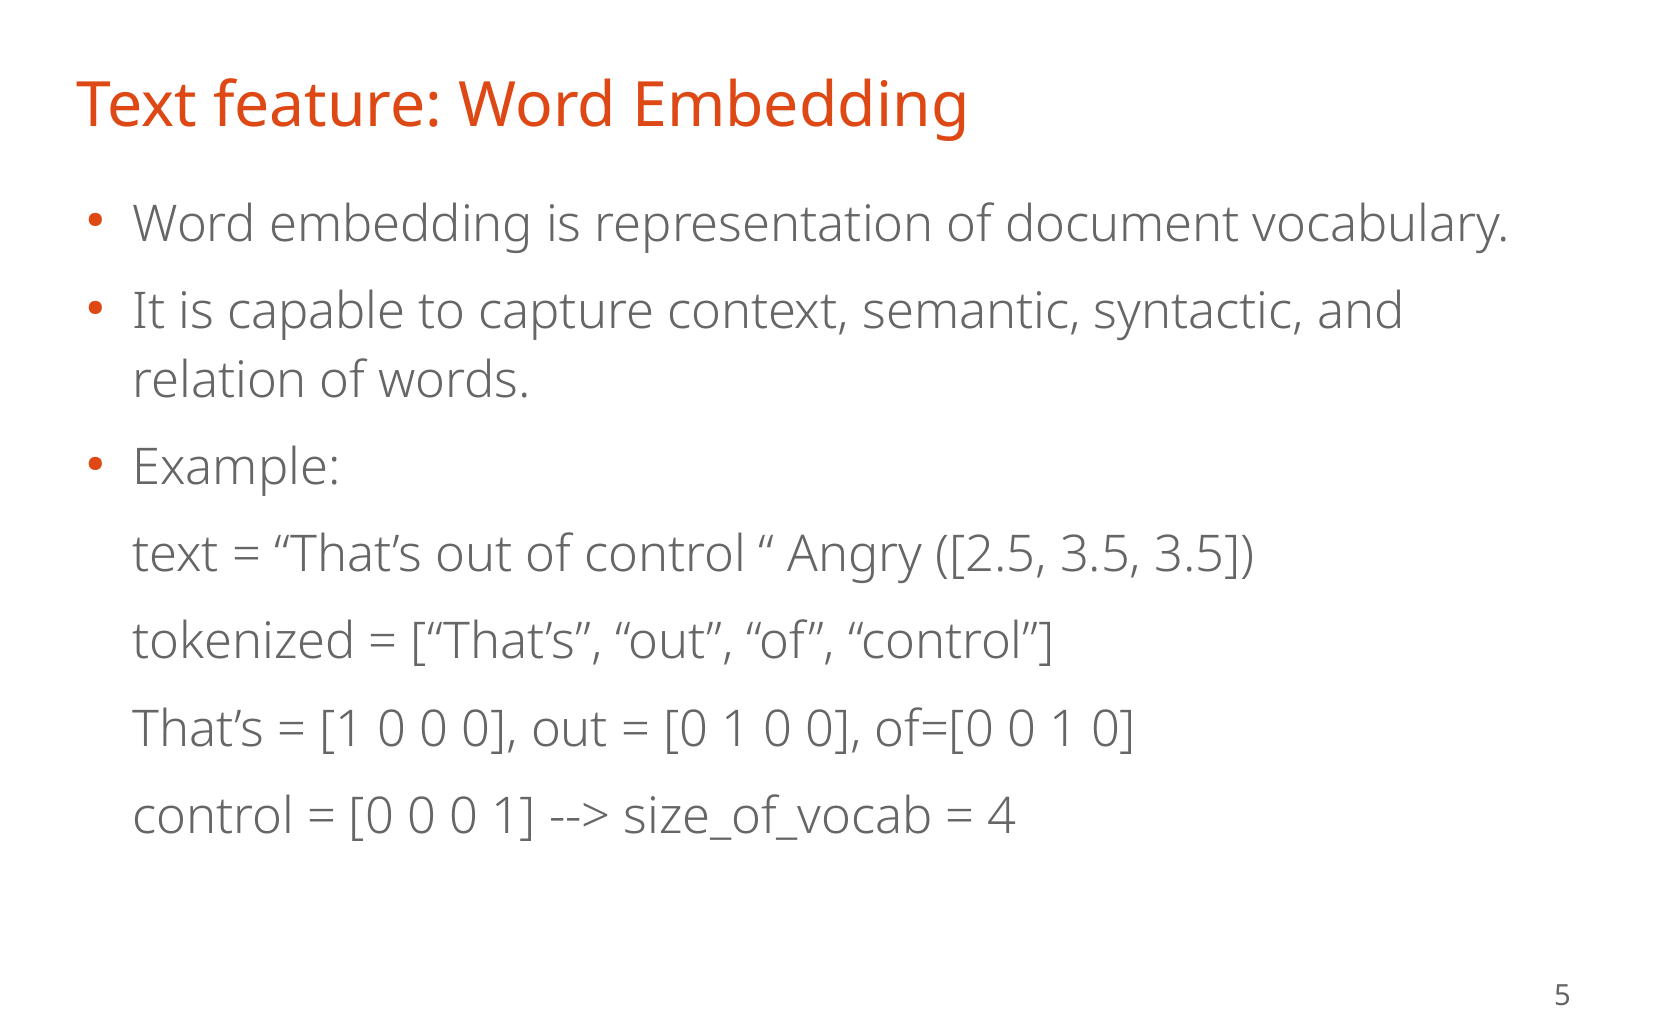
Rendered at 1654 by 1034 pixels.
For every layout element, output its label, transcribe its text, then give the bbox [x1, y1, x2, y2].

title Text feature: Word Embedding [76, 49, 1465, 155]
list Word embedding is representation of document vocabulary. It is capable to capture context, semantic, syntactic, and relation of words. Example: text = “That’s out of control “ Angry ([2.5, 3.5, 3.5]) tokenized = [“That’s”, “out”, “of”, “control”] That’s = [1 0 0 0], out = [0 1 0 0], of=[0 0 1 0] control = [0 0 0 1] --> size_of_vocab = 4 [70, 186, 1518, 916]
